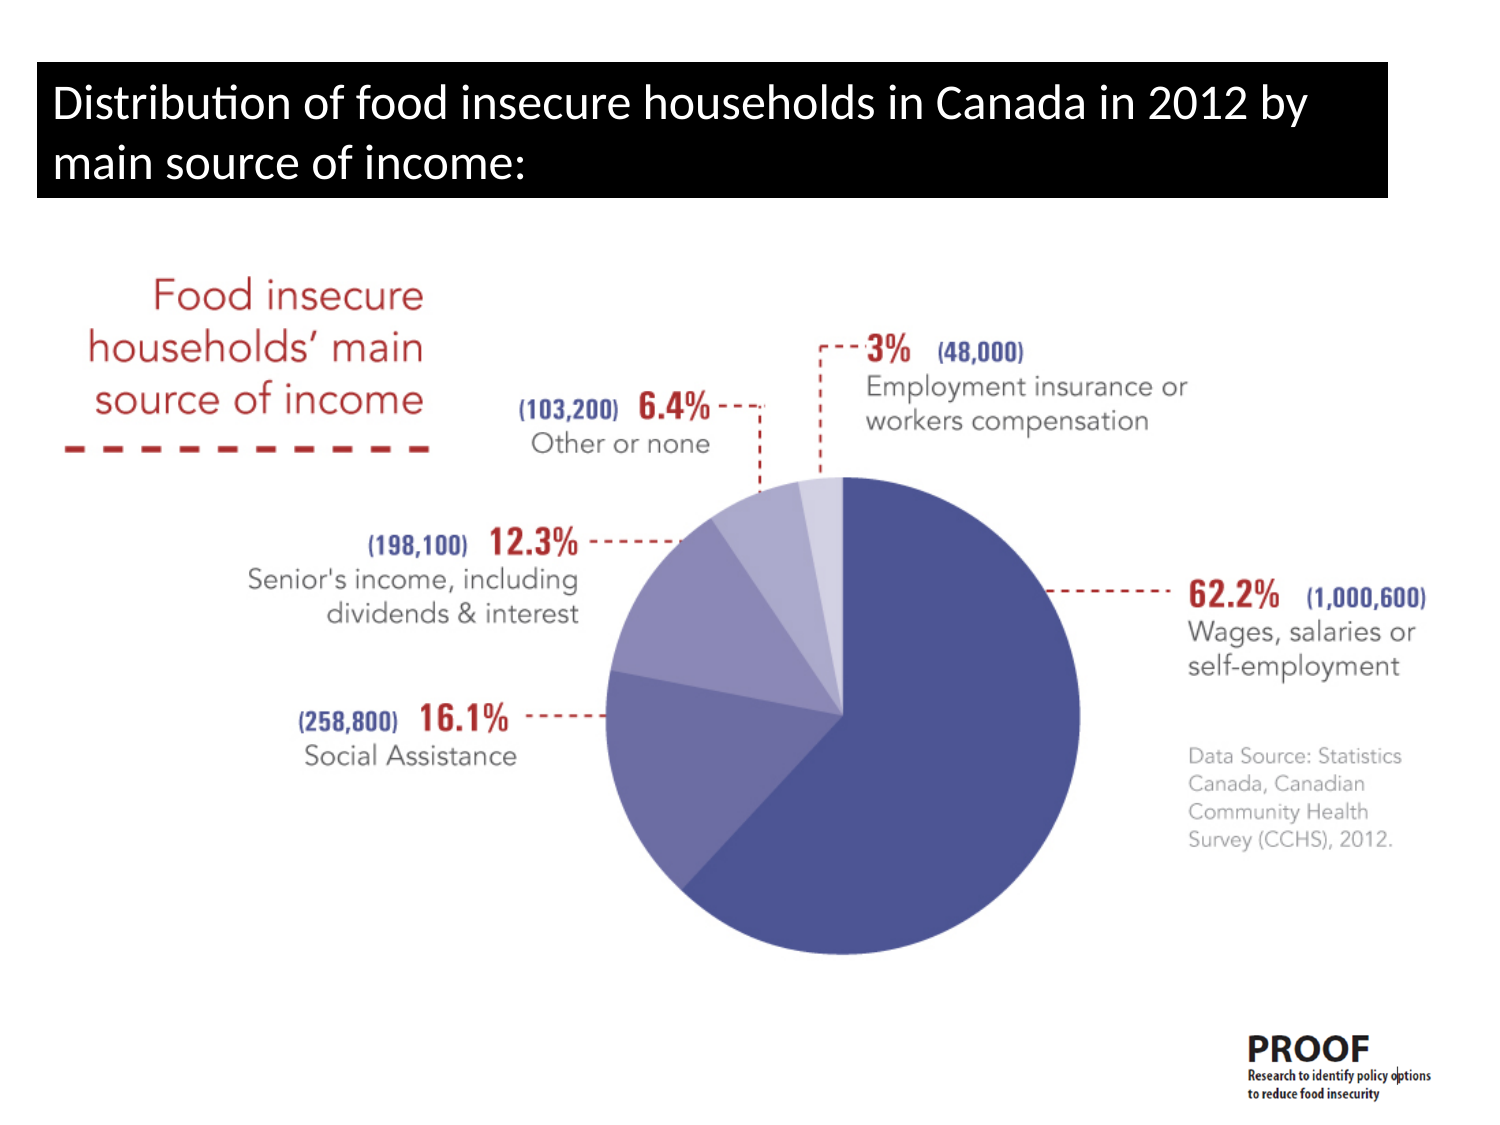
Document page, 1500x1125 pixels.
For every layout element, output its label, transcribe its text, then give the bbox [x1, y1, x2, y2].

picture [1239, 1026, 1447, 1113]
picture [50, 249, 1481, 988]
text_box Distribution of food insecure households in Canada in 2012 by main source of income: [37, 62, 1388, 198]
